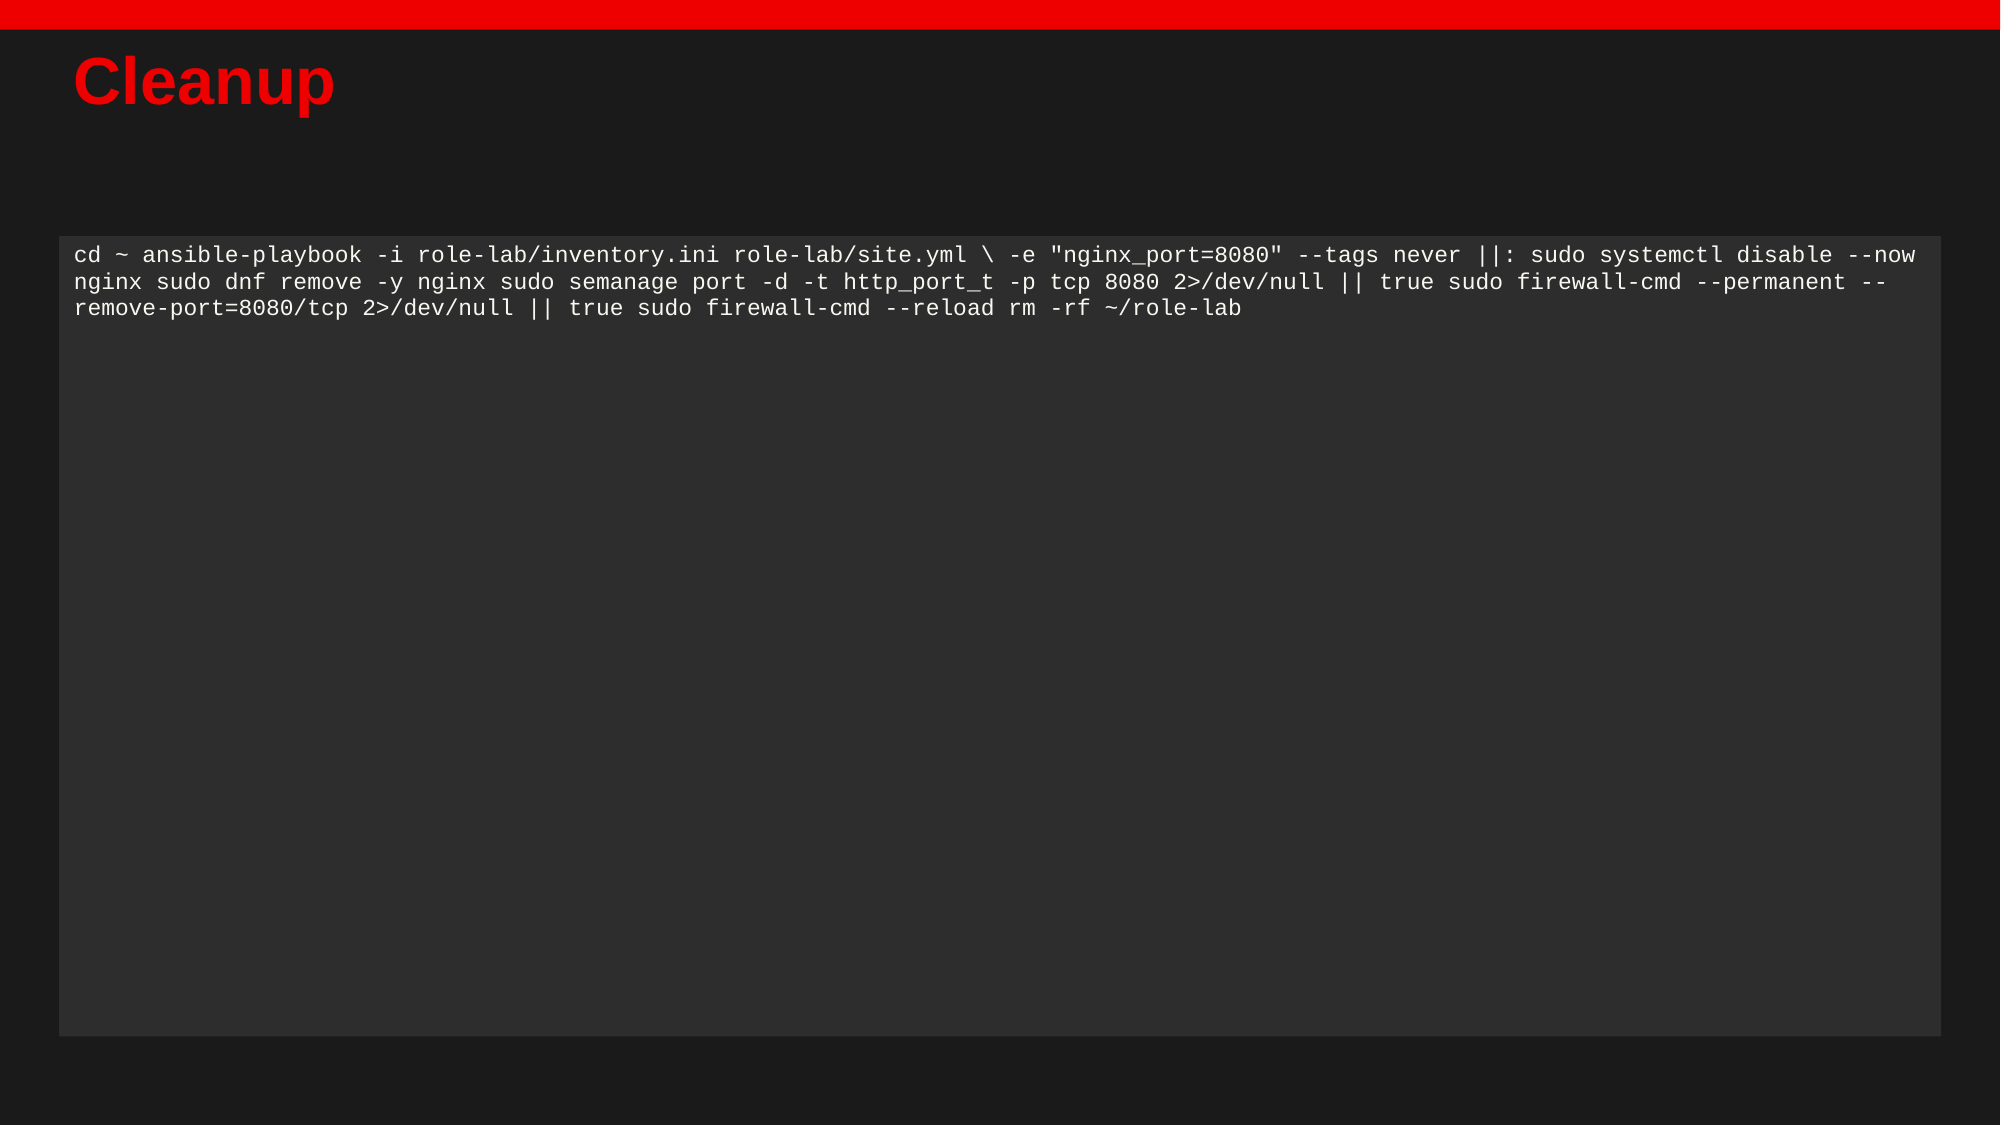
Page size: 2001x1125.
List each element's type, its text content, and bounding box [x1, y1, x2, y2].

text_box cd ~ ansible-playbook -i role-lab/inventory.ini role-lab/site.yml \ -e "nginx_port=8080" --tags never ||: sudo systemctl disable --now nginx sudo dnf remove -y nginx sudo semanage port -d -t http_port_t -p tcp 8080 2>/dev/null || true sudo firewall-cmd --permanent --remove-port=8080/tcp 2>/dev/null || true sudo firewall-cmd --reload rm -rf ~/role-lab [59, 236, 1942, 1037]
text_box Cleanup [59, 36, 1942, 208]
text_box [0, 0, 2001, 30]
